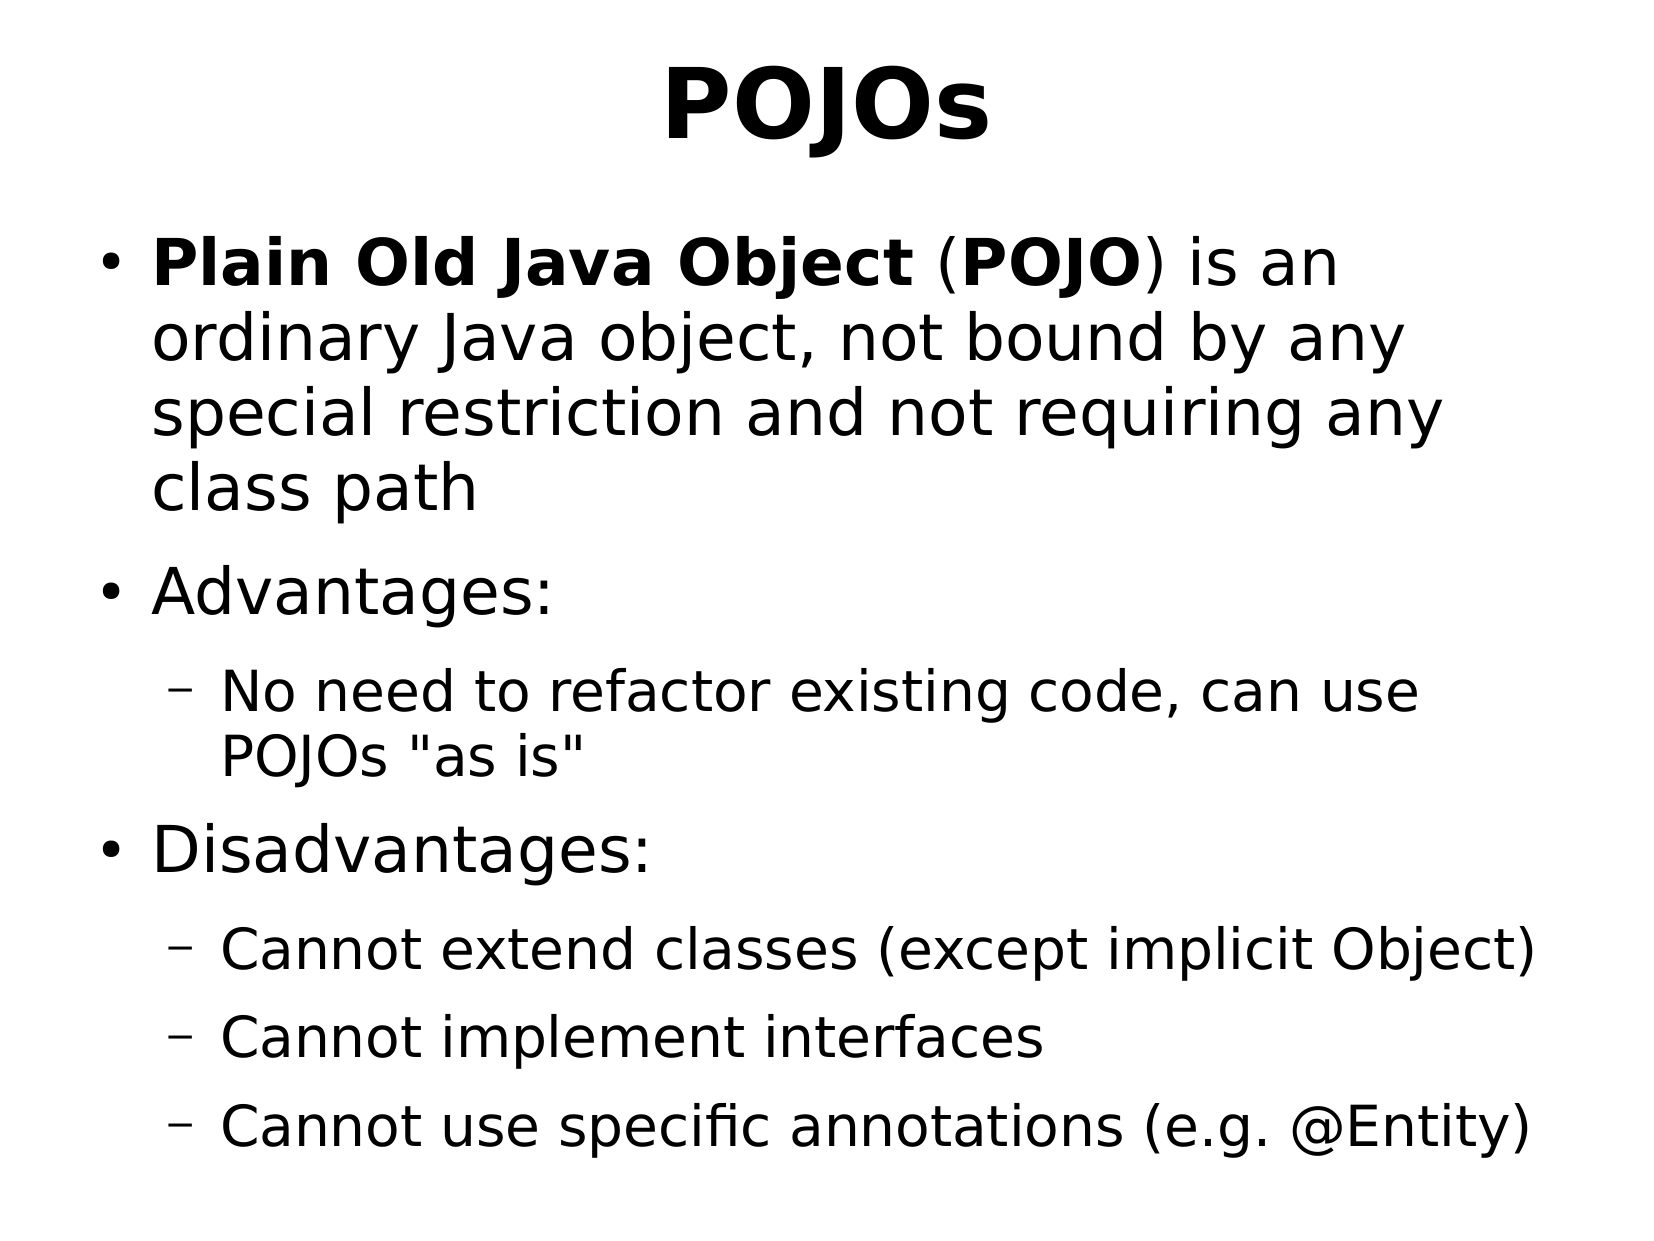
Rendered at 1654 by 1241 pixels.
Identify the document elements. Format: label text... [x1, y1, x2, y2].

title POJOs [82, 31, 1571, 178]
list Plain Old Java Object (POJO) is an ordinary Java object, not bound by any special restriction and not requiring any class path Advantages: No need to refactor existing code, can use POJOs "as is" Disadvantages: Cannot extend classes (except implicit Object) Cannot implement interfaces Cannot use specific annotations (e.g. @Entity) [82, 225, 1538, 1186]
